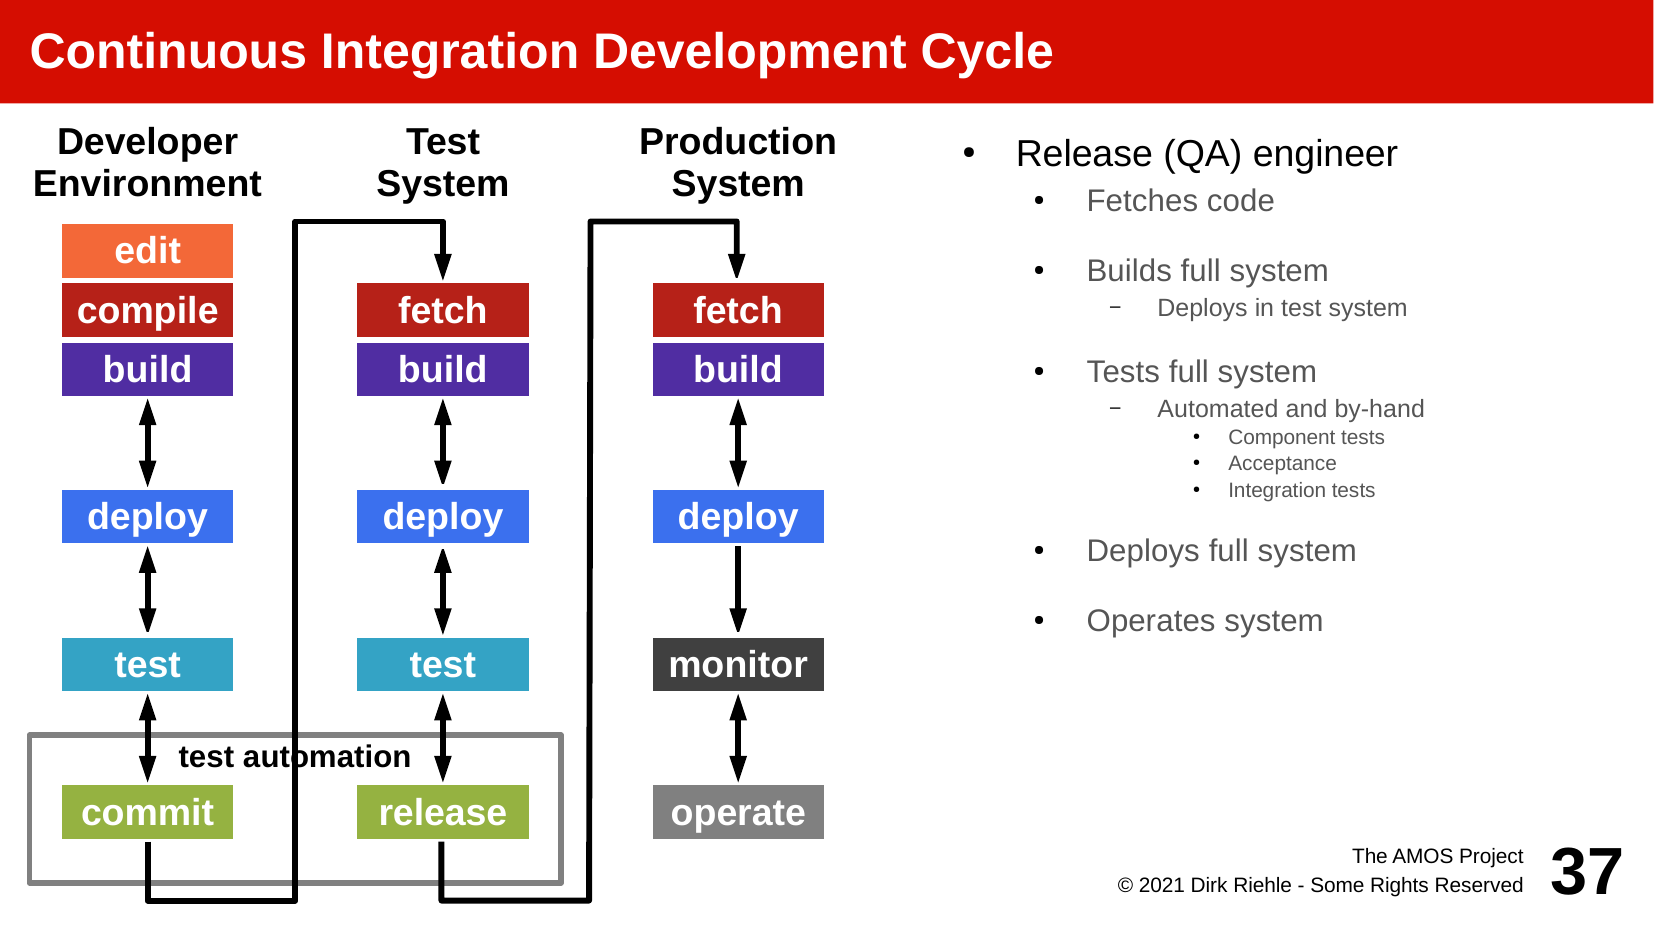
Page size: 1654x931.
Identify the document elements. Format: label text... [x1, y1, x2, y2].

text_box deploy [649, 487, 827, 547]
text_box compile [59, 280, 237, 339]
text_box build [59, 339, 237, 399]
list Release (QA) engineer Fetches code Builds full system Deploys in test system Tests full system Automated and by-hand Component tests Acceptance Integration tests Deploys full system Operates system [944, 132, 1625, 798]
text_box test [59, 634, 237, 694]
text_box fetch [354, 280, 532, 340]
text_box build [649, 340, 827, 399]
text_box test automation [298, 735, 442, 883]
text_box deploy [354, 487, 532, 547]
text_box Developer Environment [29, 103, 266, 222]
text_box test [354, 634, 532, 694]
text_box edit [59, 222, 237, 280]
text_box test automation [149, 735, 292, 883]
text_box Production System [620, 103, 857, 222]
text_box Test System [324, 103, 562, 222]
text_box test automation [444, 735, 562, 883]
text_box commit [59, 782, 237, 842]
title Continuous Integration Development Cycle [0, 0, 1654, 104]
text_box fetch [649, 280, 827, 340]
text_box monitor [649, 634, 827, 694]
text_box test automation [29, 735, 147, 883]
text_box build [354, 340, 532, 399]
text_box release [354, 782, 532, 842]
text_box deploy [59, 487, 237, 547]
text_box operate [649, 782, 827, 842]
